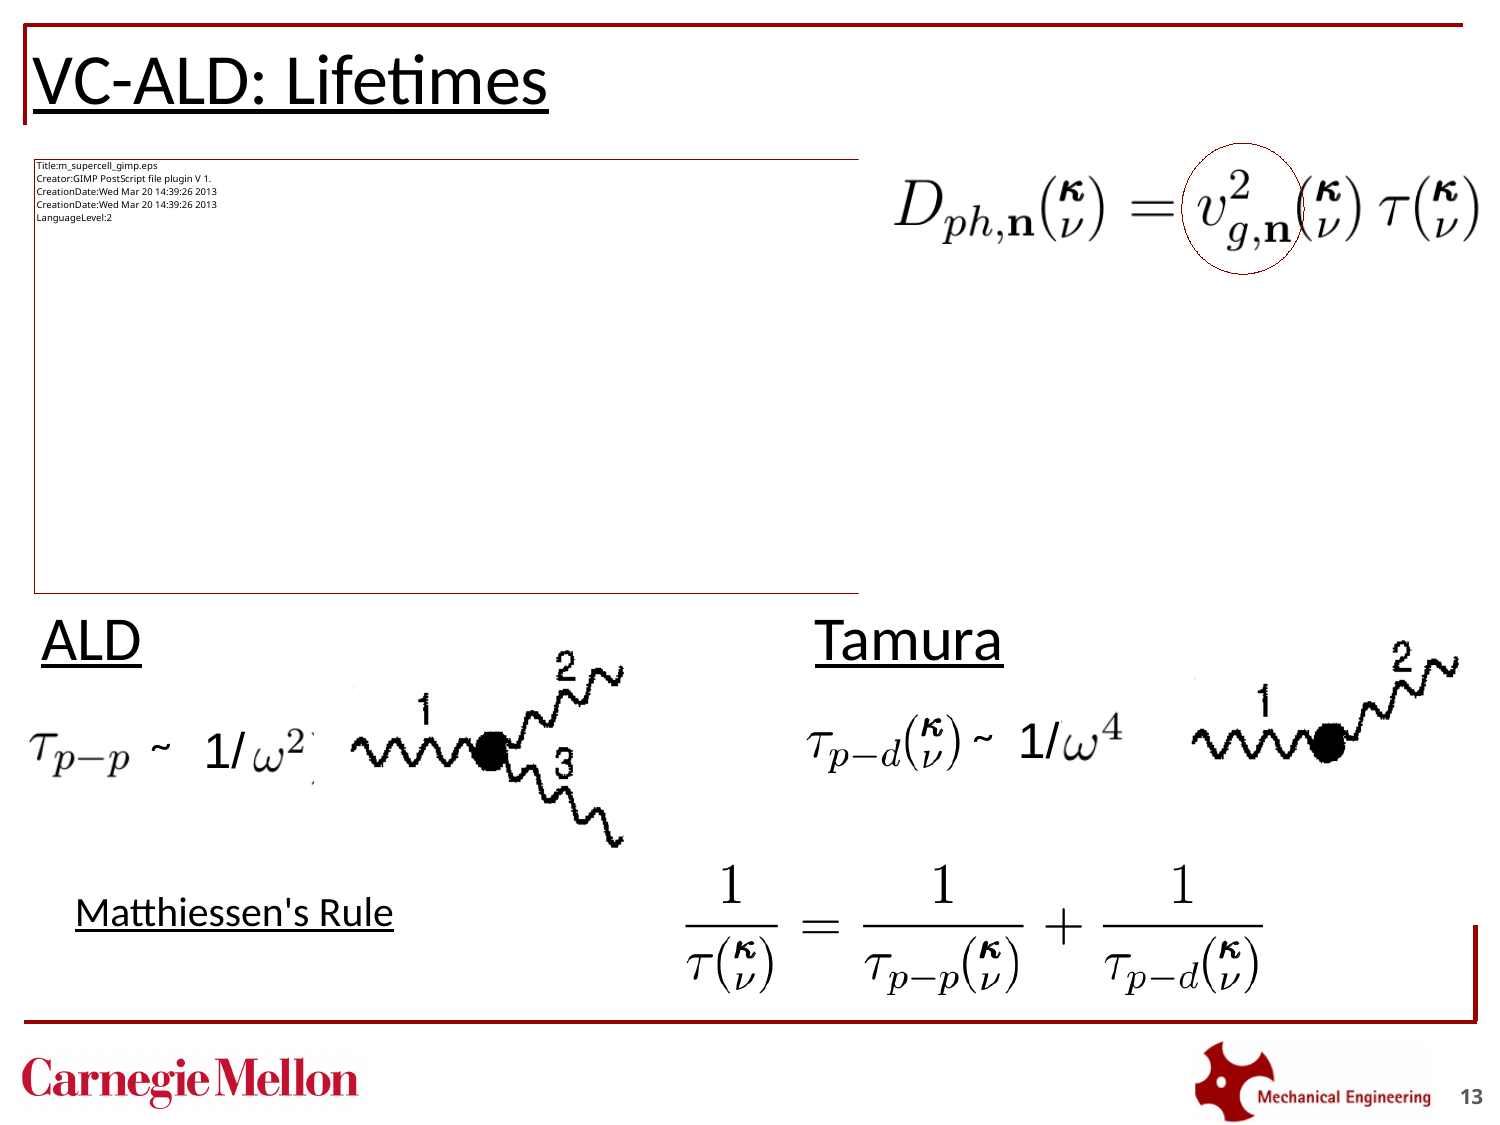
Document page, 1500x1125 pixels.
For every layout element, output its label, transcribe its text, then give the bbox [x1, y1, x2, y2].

picture [33, 158, 859, 594]
text_box ~ [100, 721, 188, 785]
picture [15, 699, 151, 803]
picture [251, 721, 314, 789]
picture [1192, 1034, 1438, 1125]
text_box ~ [972, 712, 1003, 776]
text_box Tamura [799, 580, 1156, 691]
picture [16, 1050, 366, 1110]
picture [669, 626, 1461, 1014]
picture [1061, 701, 1127, 772]
text_box 1/ [188, 716, 263, 787]
text_box ALD [26, 580, 216, 691]
picture [797, 709, 972, 792]
title VC-ALD: Lifetimes [17, 24, 1471, 127]
picture [887, 149, 1488, 263]
text_box 1/ [1003, 706, 1083, 777]
text_box Matthiessen's Rule [24, 887, 580, 954]
picture [349, 636, 626, 856]
